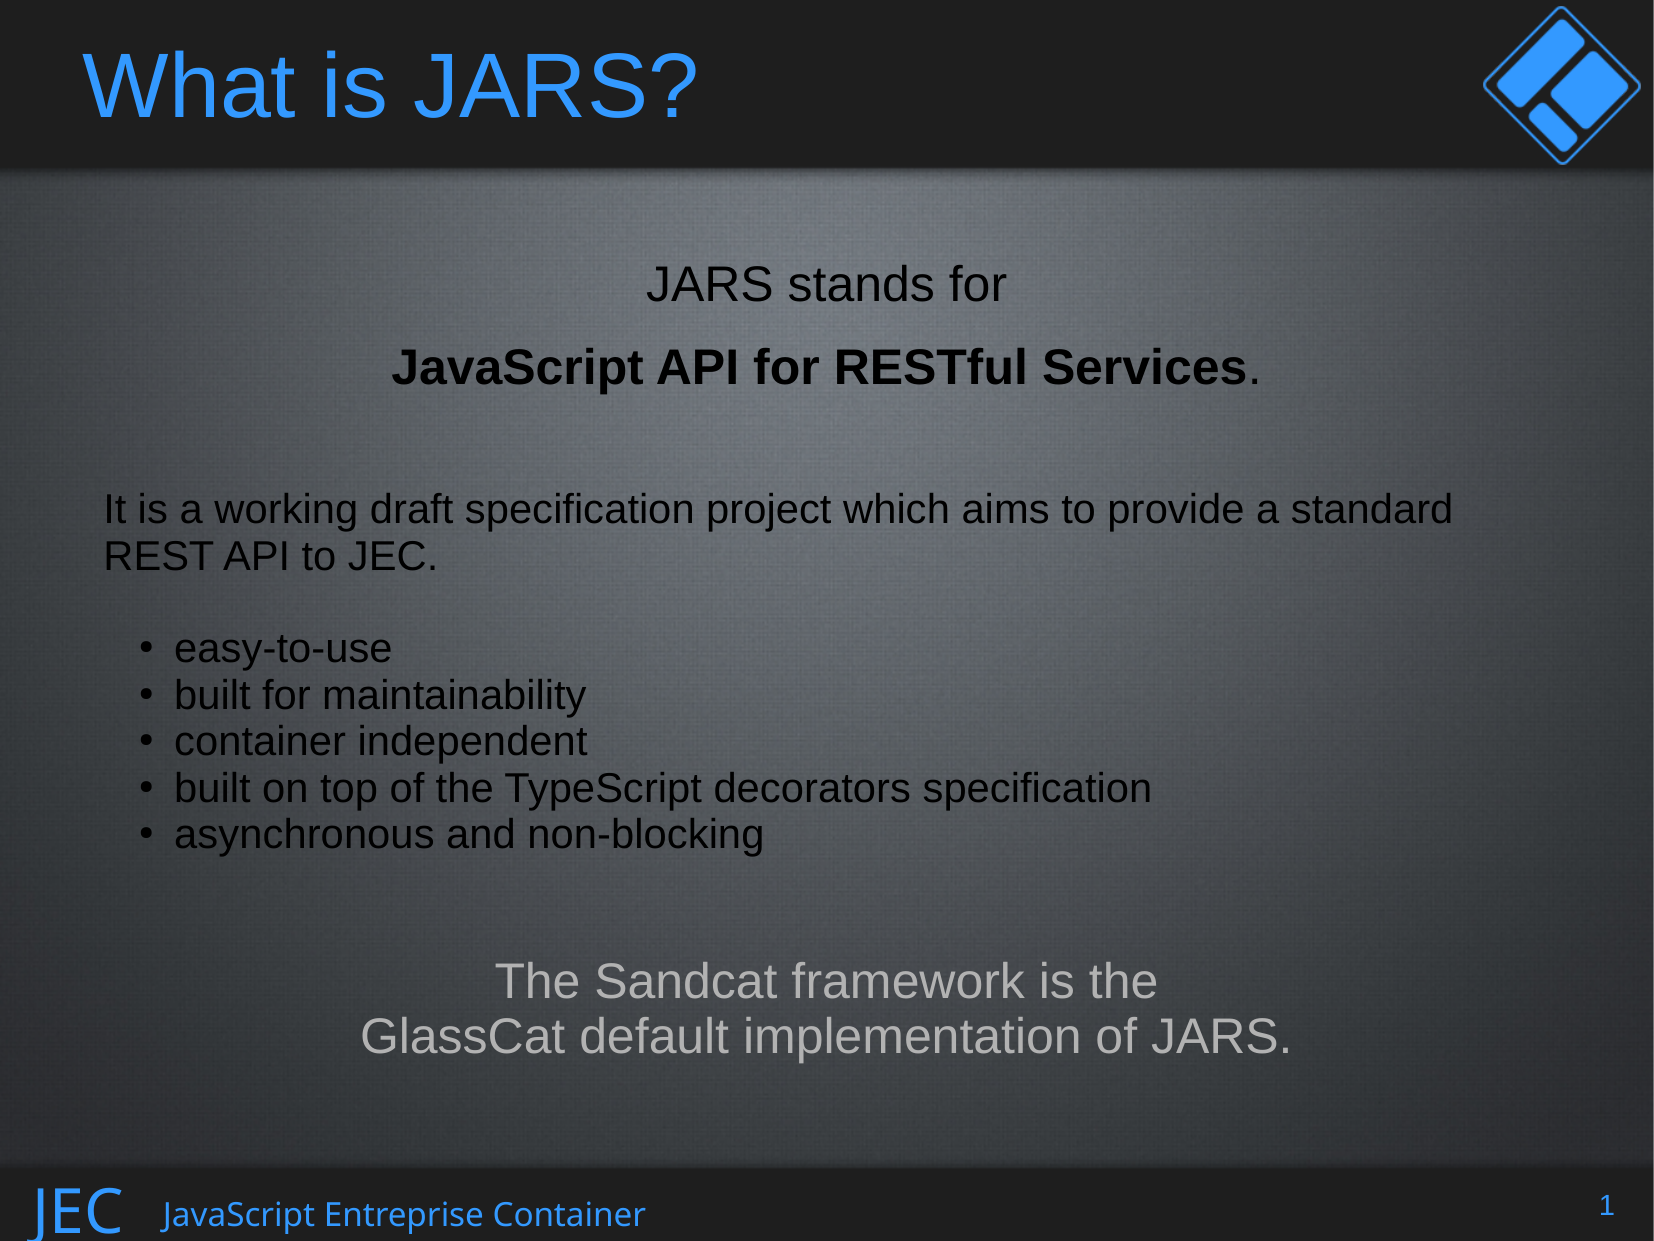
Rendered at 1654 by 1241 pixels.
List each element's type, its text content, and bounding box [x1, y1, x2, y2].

text_box It is a working draft specification project which aims to provide a standard REST API to JEC. easy-to-use built for maintainability container independent built on top of the TypeScript decorators specification asynchronous and non-blocking [88, 478, 1565, 868]
text_box The Sandcat framework is the GlassCat default implementation of JARS. [59, 945, 1595, 1072]
text_box JavaScript Entreprise Container [148, 1183, 651, 1241]
text_box JARS stands for JavaScript API for RESTful Services. [59, 248, 1595, 405]
picture [0, 0, 1654, 1241]
title What is JARS? [82, 23, 1441, 147]
text_box JEC [17, 1159, 149, 1241]
text_box 1 [744, 1181, 1630, 1229]
